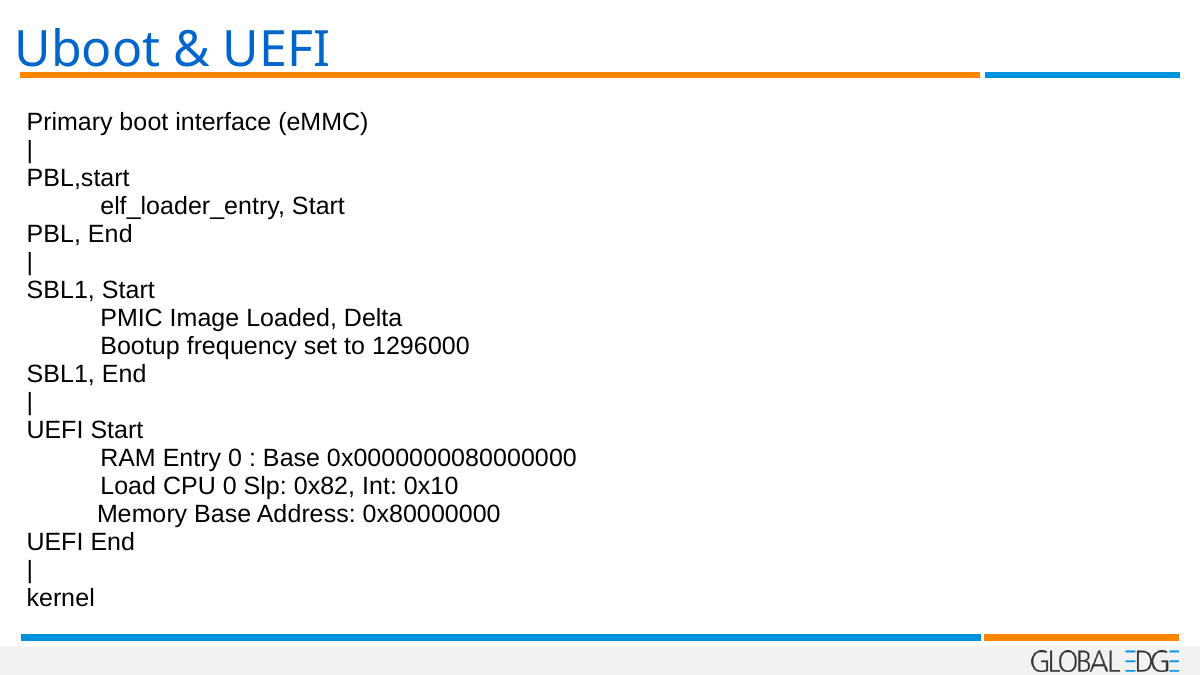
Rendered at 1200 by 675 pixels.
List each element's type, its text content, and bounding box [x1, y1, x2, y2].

picture [1031, 650, 1179, 672]
text_box Primary boot interface (eMMC) | PBL,start elf_loader_entry, Start PBL, End | SBL1, Start PMIC Image Loaded, Delta Bootup frequency set to 1296000 SBL1, End | UEFI Start RAM Entry 0 : Base 0x0000000080000000 Load CPU 0 Slp: 0x82, Int: 0x10 Memory Base Address: 0x80000000 UEFI End | kernel [11, 100, 1199, 620]
text_box Uboot & UEFI [0, 5, 1177, 80]
